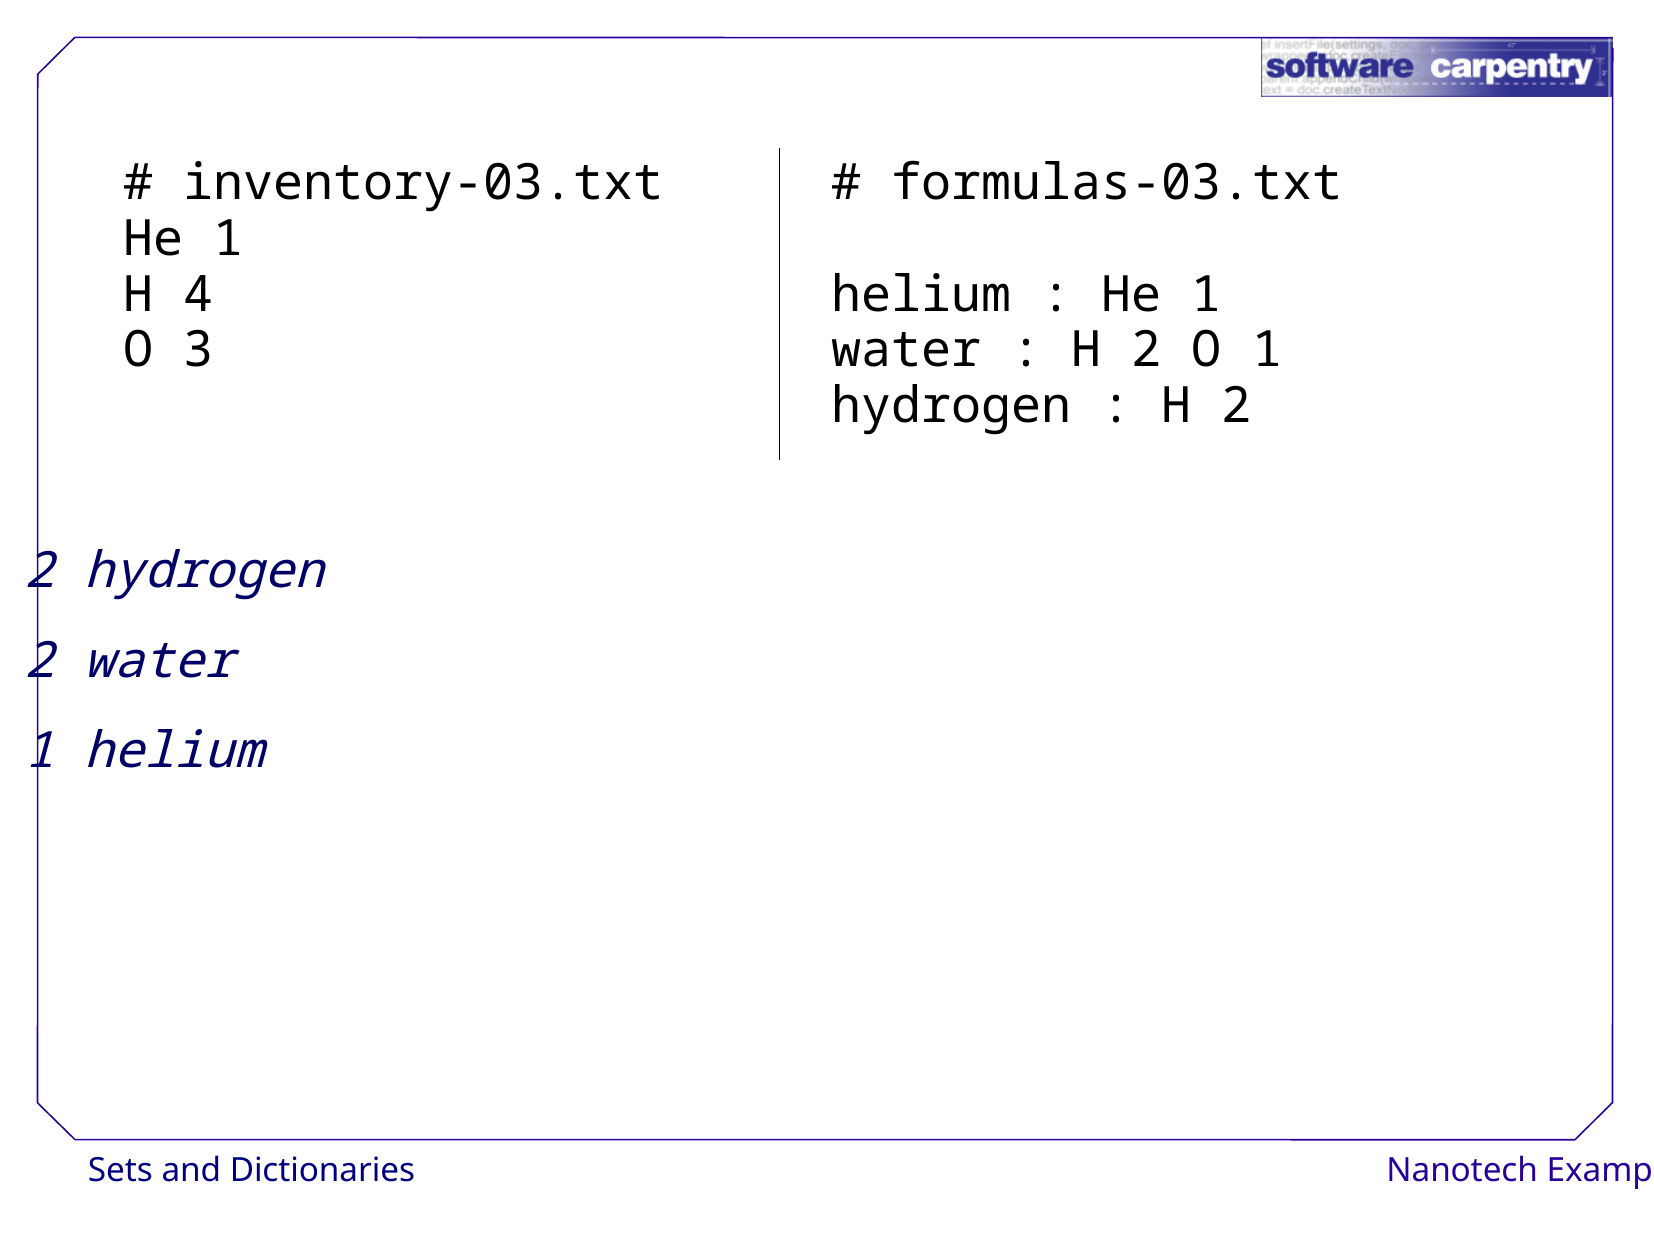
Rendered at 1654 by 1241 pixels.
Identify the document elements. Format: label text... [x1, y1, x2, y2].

picture [1261, 39, 1613, 97]
text_box # formulas-03.txt helium : He 1 water : H 2 O 1 hydrogen : H 2 [817, 147, 1527, 479]
text_box # inventory-03.txt He 1 H 4 O 3 [108, 147, 817, 479]
text_box 2 hydrogen 2 water 1 helium [10, 499, 490, 786]
